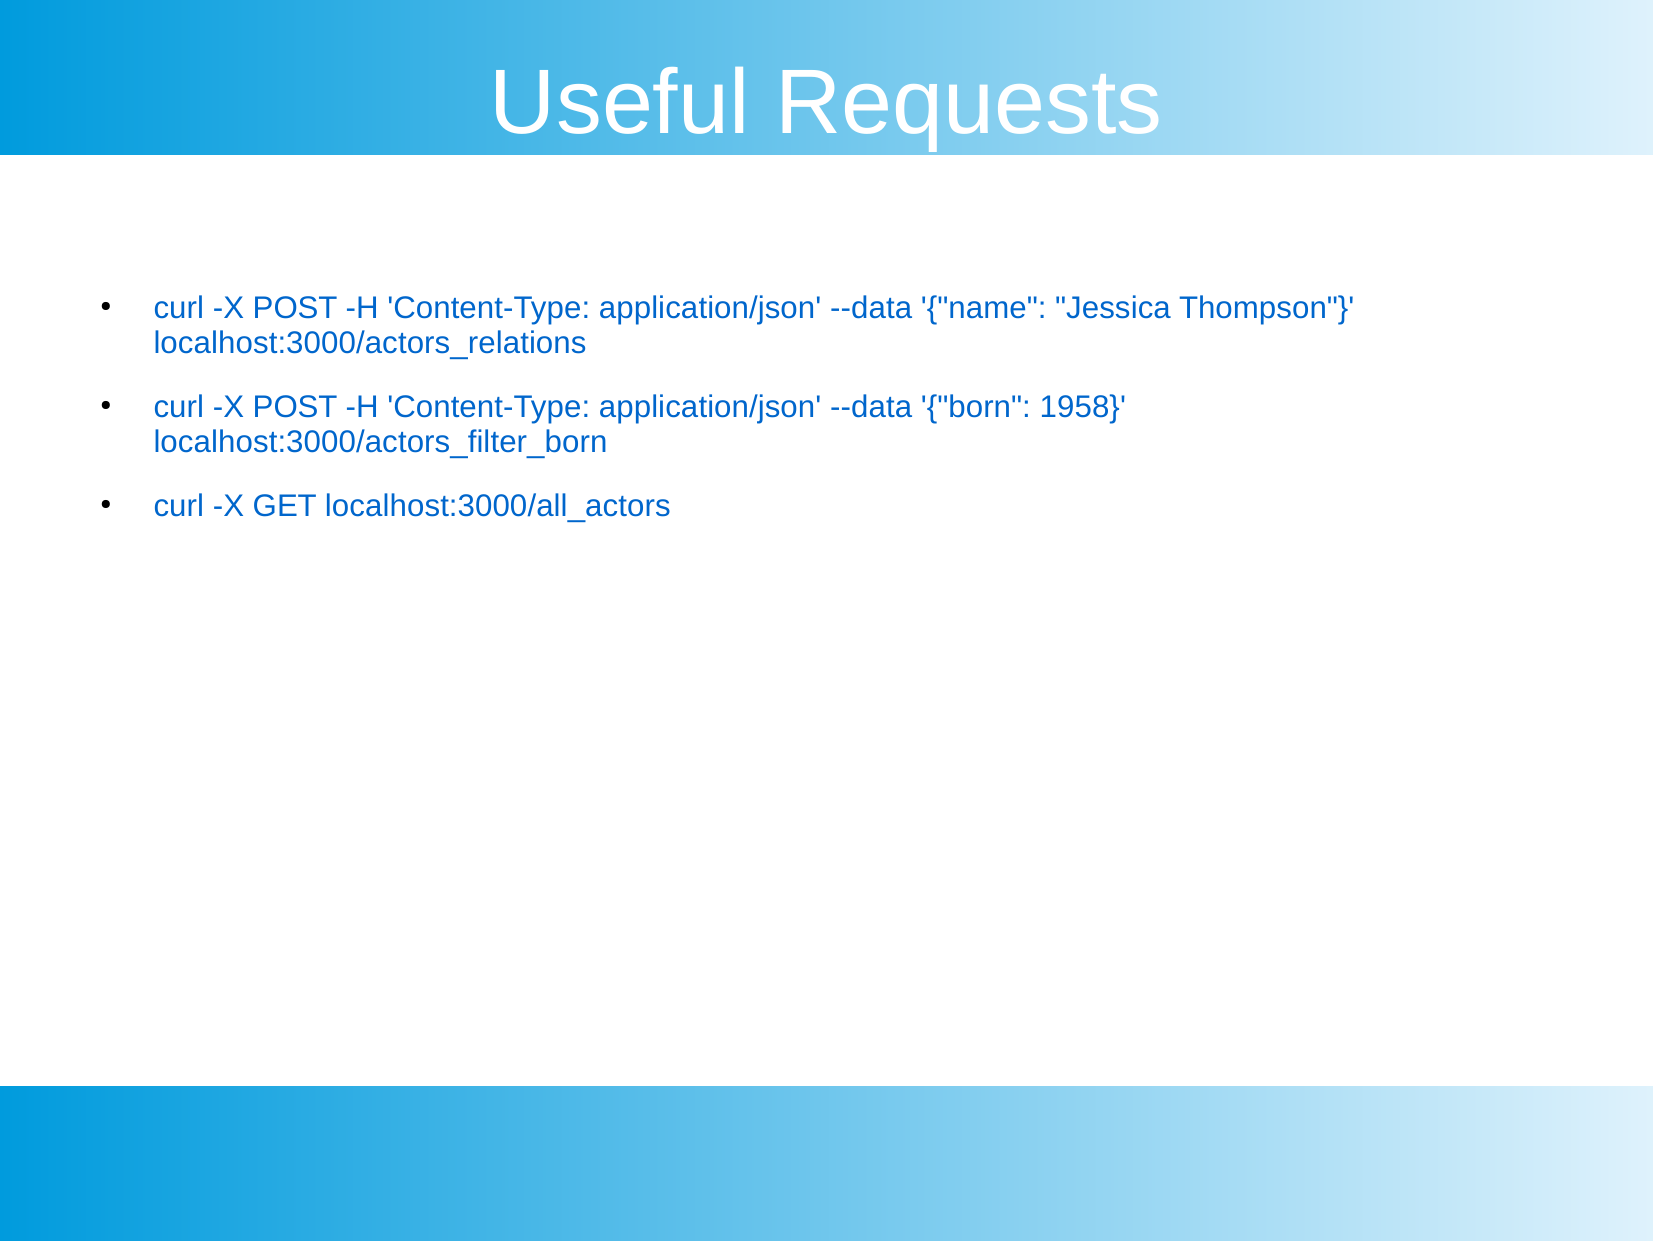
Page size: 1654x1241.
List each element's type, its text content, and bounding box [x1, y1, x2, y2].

list curl -X POST -H 'Content-Type: application/json' --data '{"name": "Jessica Thompson"}' localhost:3000/actors_relations curl -X POST -H 'Content-Type: application/json' --data '{"born": 1958}' localhost:3000/actors_filter_born curl -X GET localhost:3000/all_actors [82, 290, 1571, 1010]
title Useful Requests [82, 49, 1571, 155]
